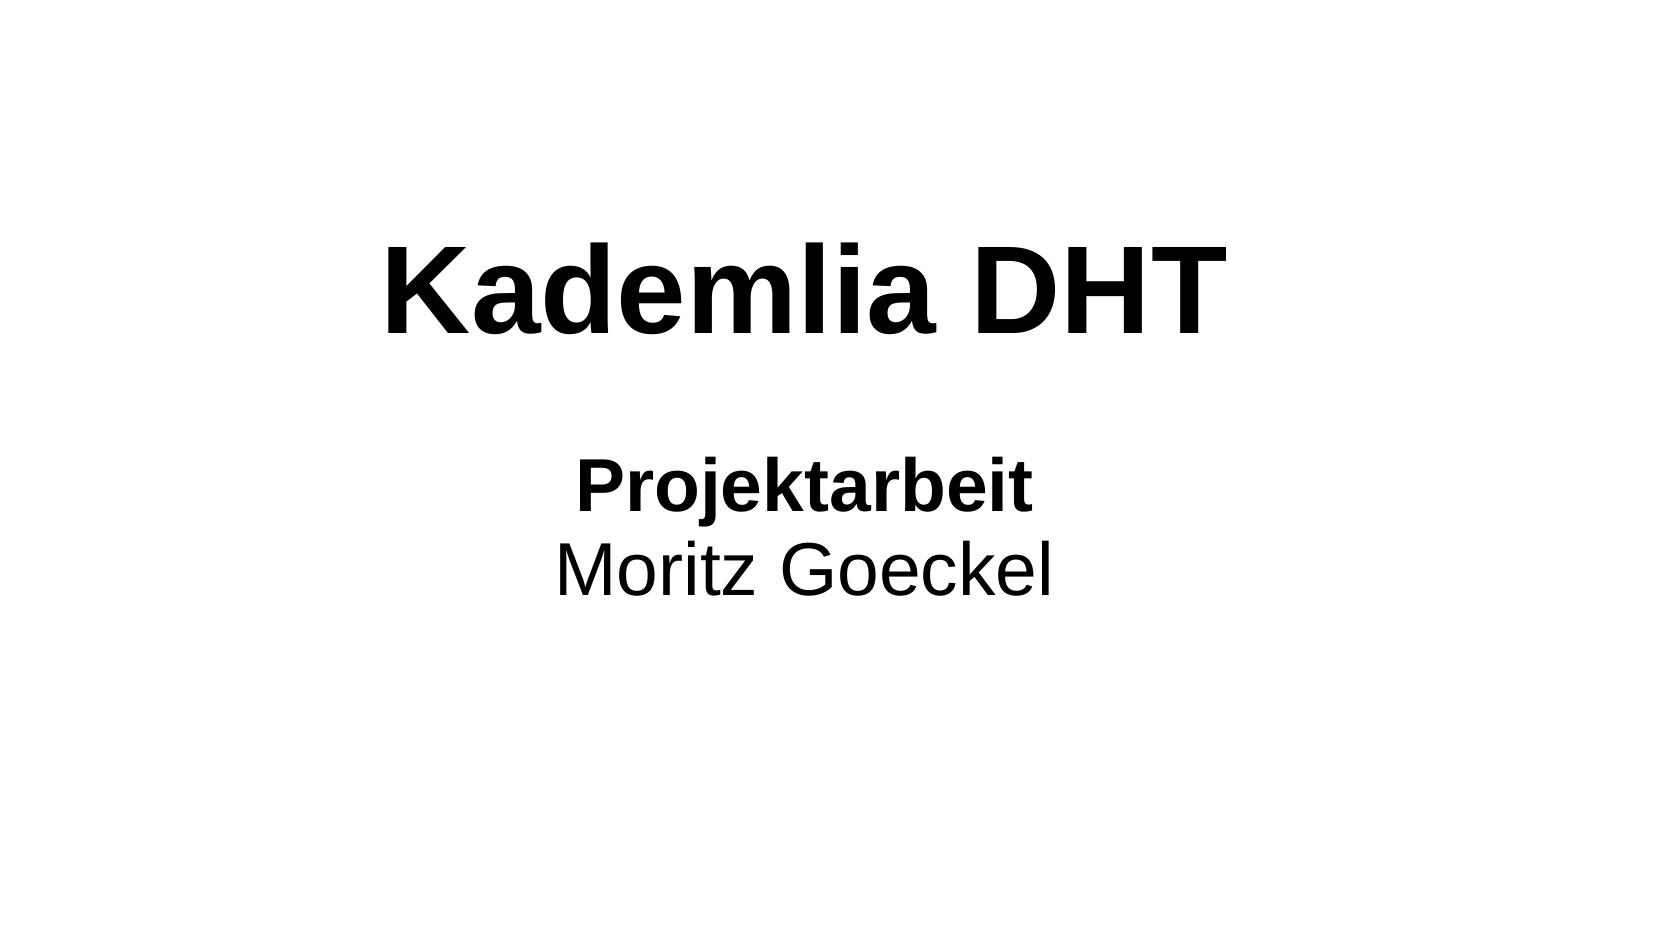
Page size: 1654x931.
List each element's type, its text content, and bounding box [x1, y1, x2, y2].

text_box Kademlia DHT Projektarbeit Moritz Goeckel [366, 212, 1244, 620]
